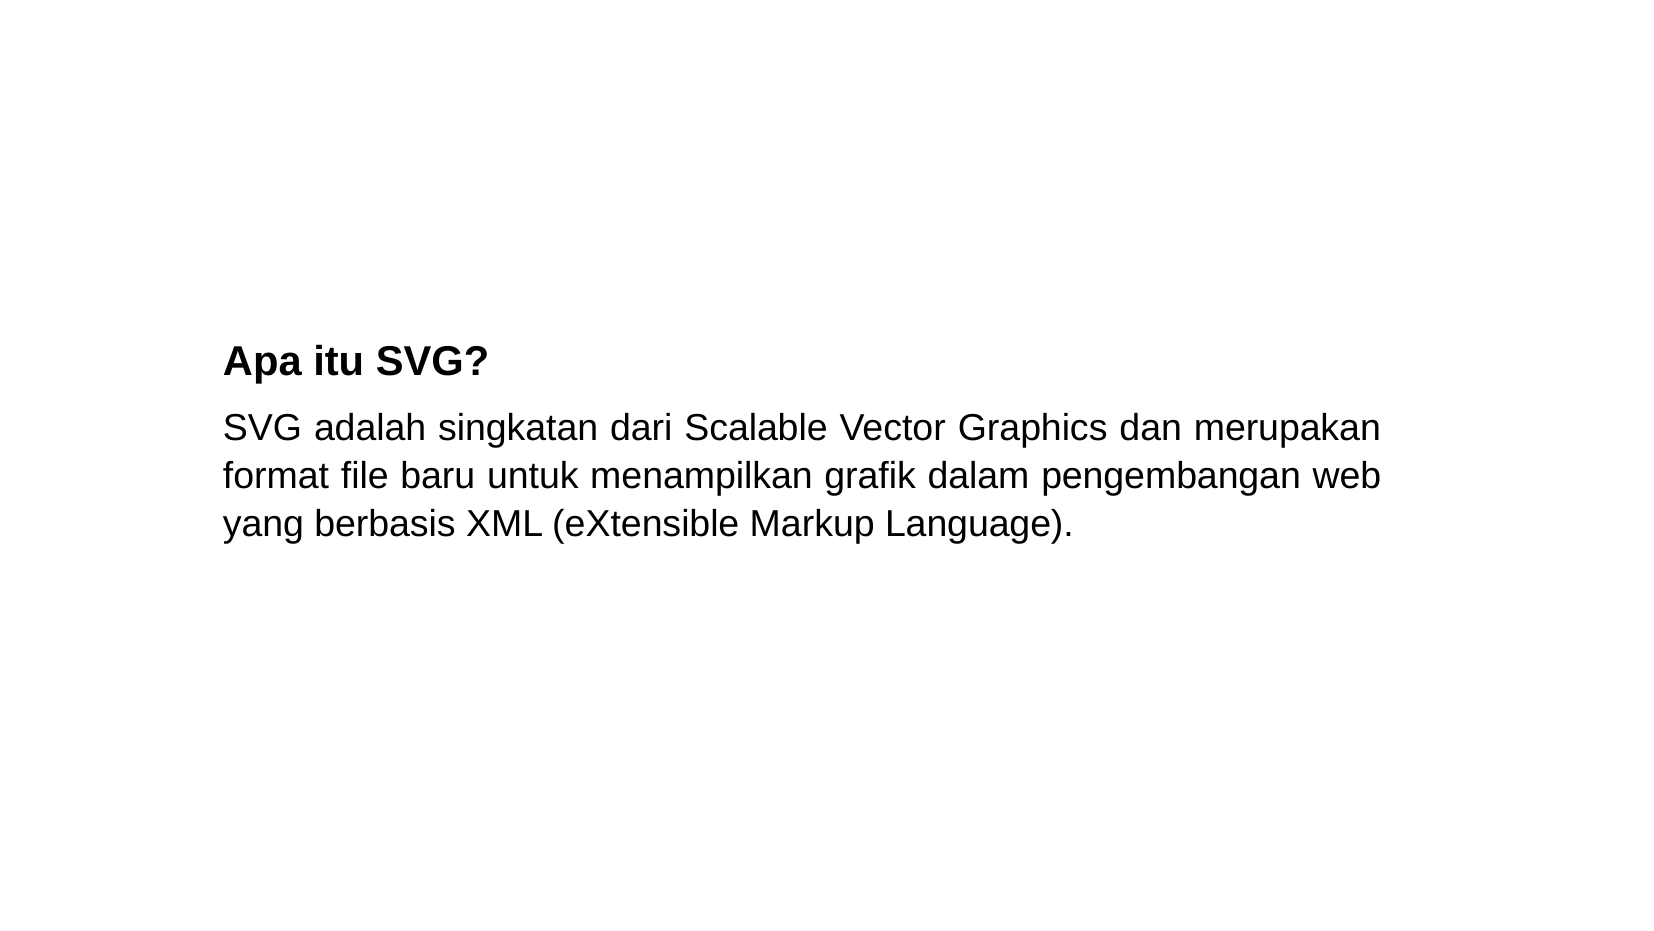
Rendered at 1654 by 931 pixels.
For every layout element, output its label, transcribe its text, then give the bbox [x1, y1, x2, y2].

text_box Apa itu SVG? [208, 329, 601, 392]
text_box SVG adalah singkatan dari Scalable Vector Graphics dan merupakan format file baru untuk menampilkan grafik dalam pengembangan web yang berbasis XML (eXtensible Markup Language). [208, 392, 1446, 601]
